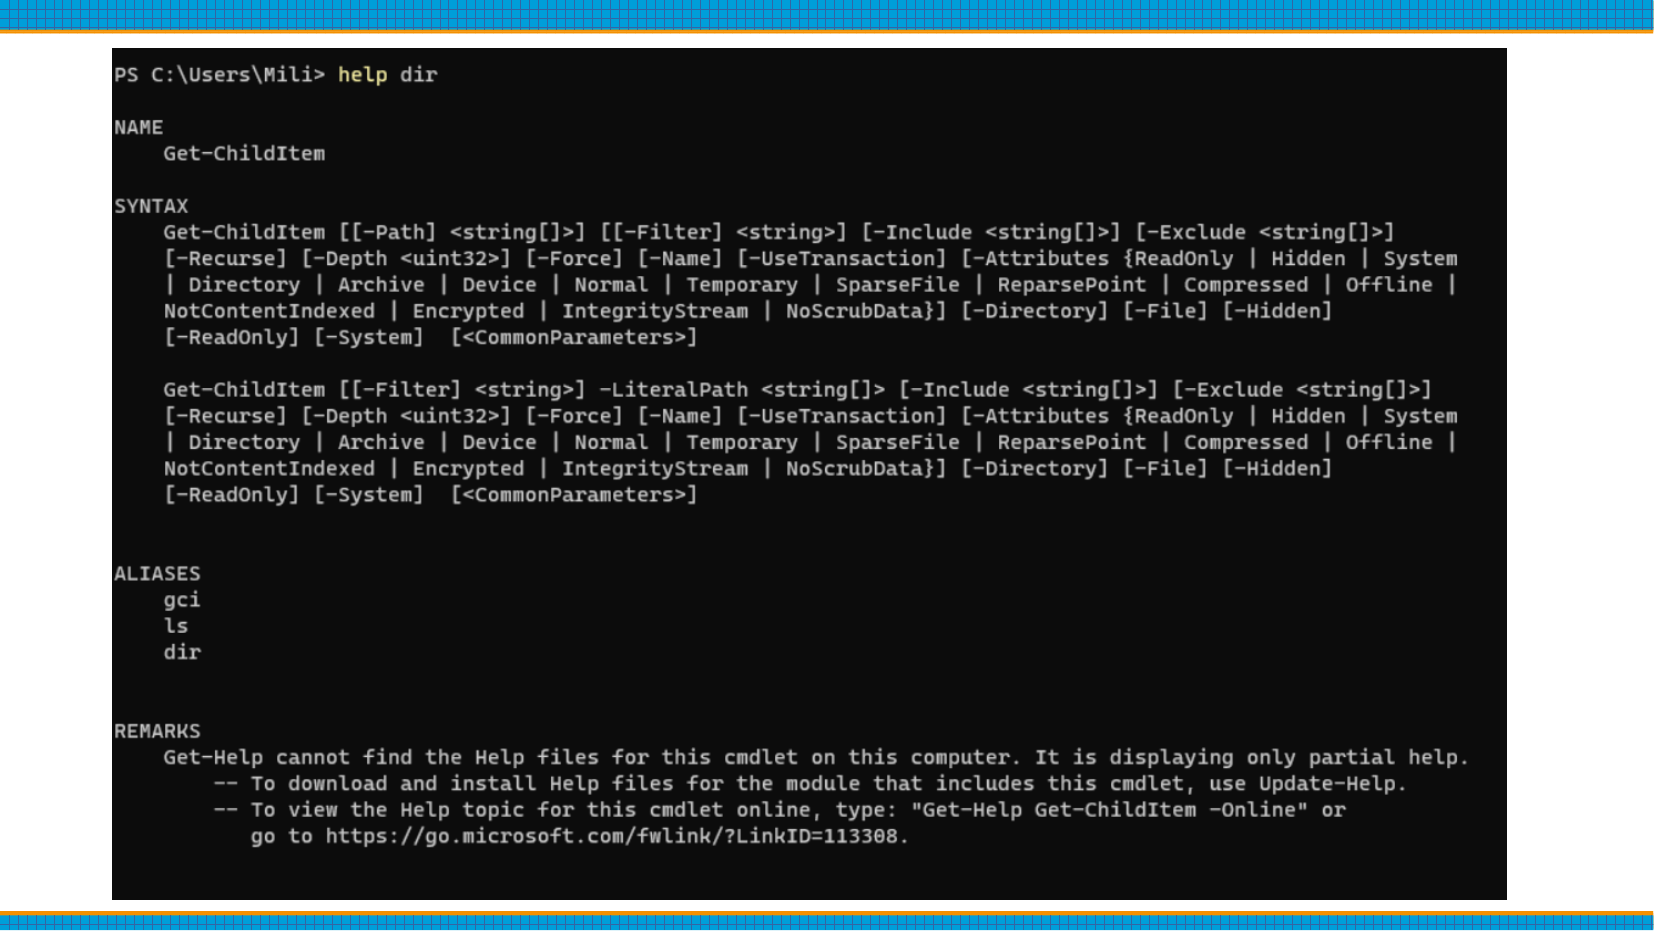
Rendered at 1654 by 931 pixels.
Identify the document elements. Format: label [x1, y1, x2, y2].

picture [112, 48, 1507, 901]
